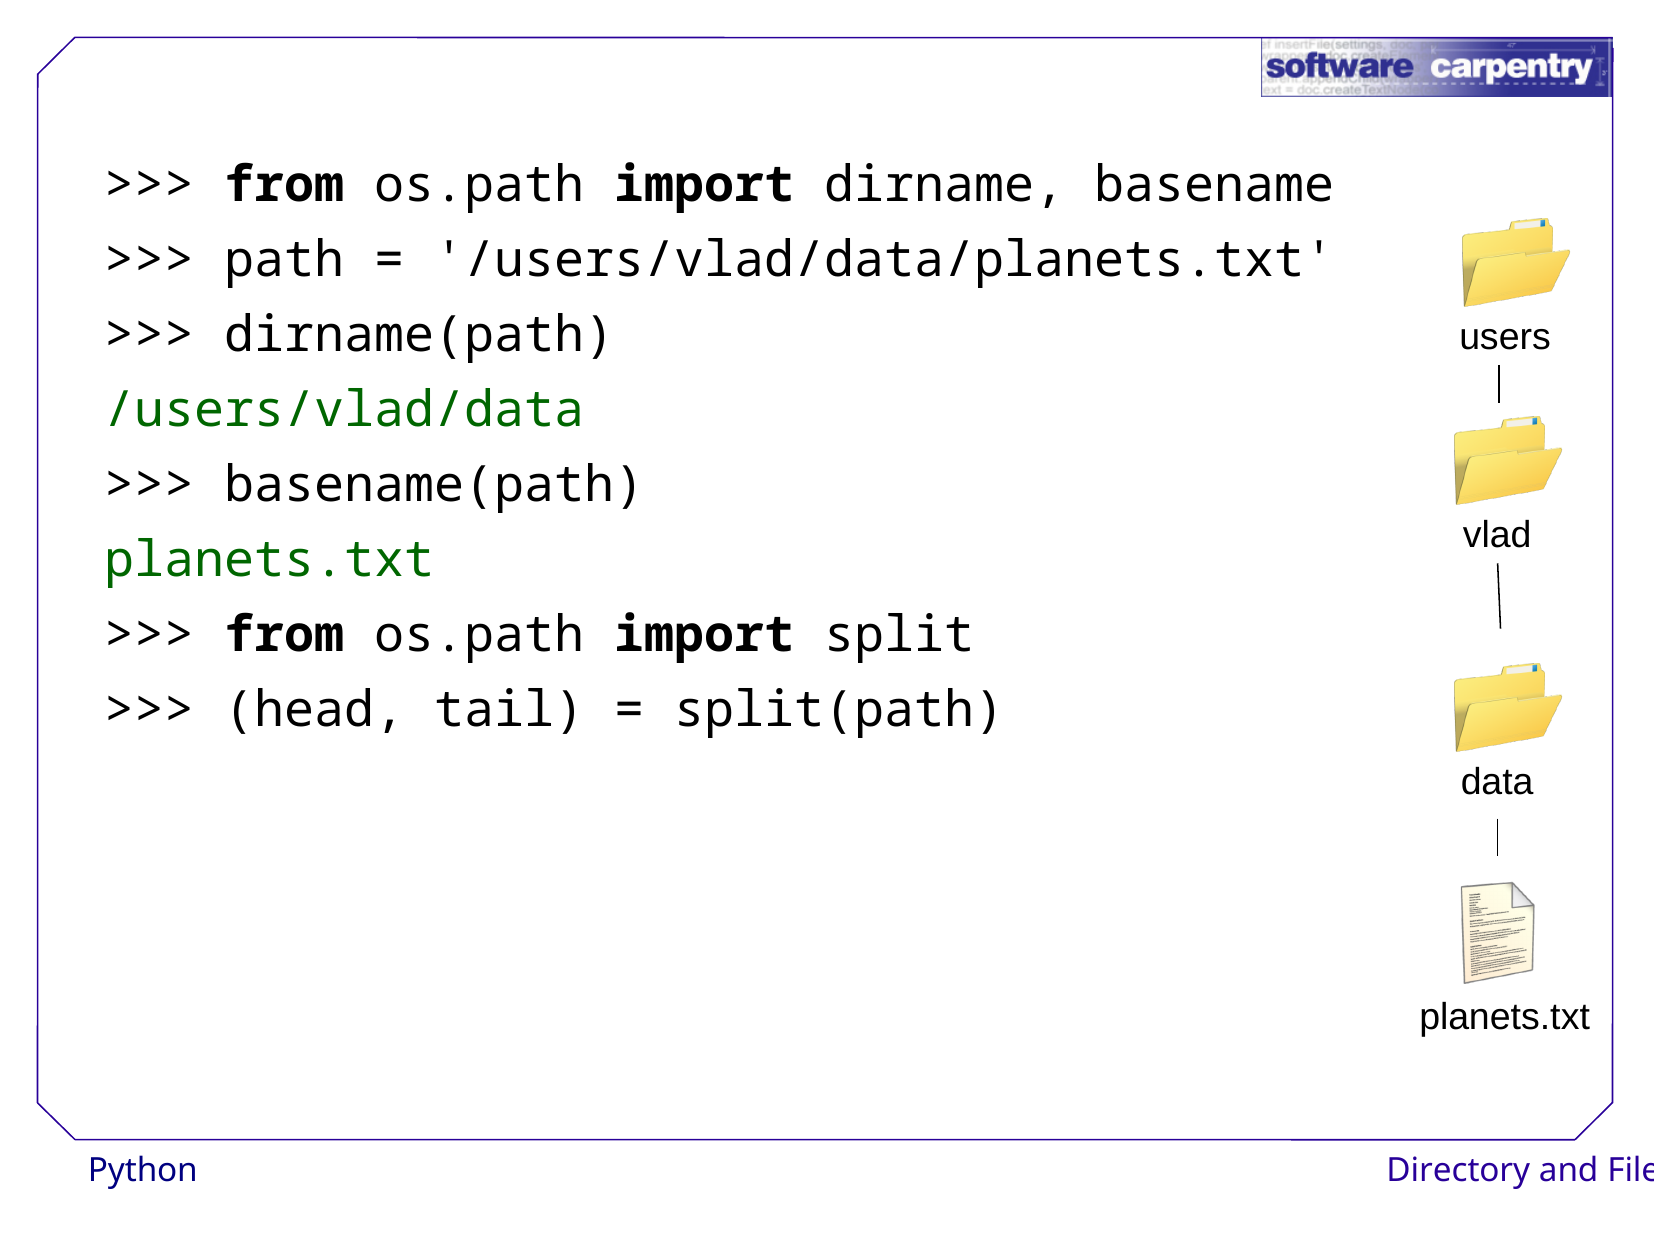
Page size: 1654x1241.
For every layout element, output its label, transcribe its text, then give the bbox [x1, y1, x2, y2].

text_box planets.txt [1404, 988, 1605, 1046]
text_box vlad [1448, 506, 1547, 564]
picture [1441, 875, 1555, 988]
text_box users [1444, 308, 1566, 366]
text_box data [1446, 753, 1549, 811]
picture [1458, 204, 1574, 320]
text_box >>> from os.path import dirname, basename >>> path = '/users/vlad/data/planets.txt' >>> dirname(path) /users/vlad/data >>> basename(path) planets.txt >>> from os.path import split >>> (head, tail) = split(path) [89, 128, 1512, 1037]
picture [1450, 402, 1566, 518]
picture [1450, 649, 1566, 765]
picture [1261, 39, 1613, 97]
